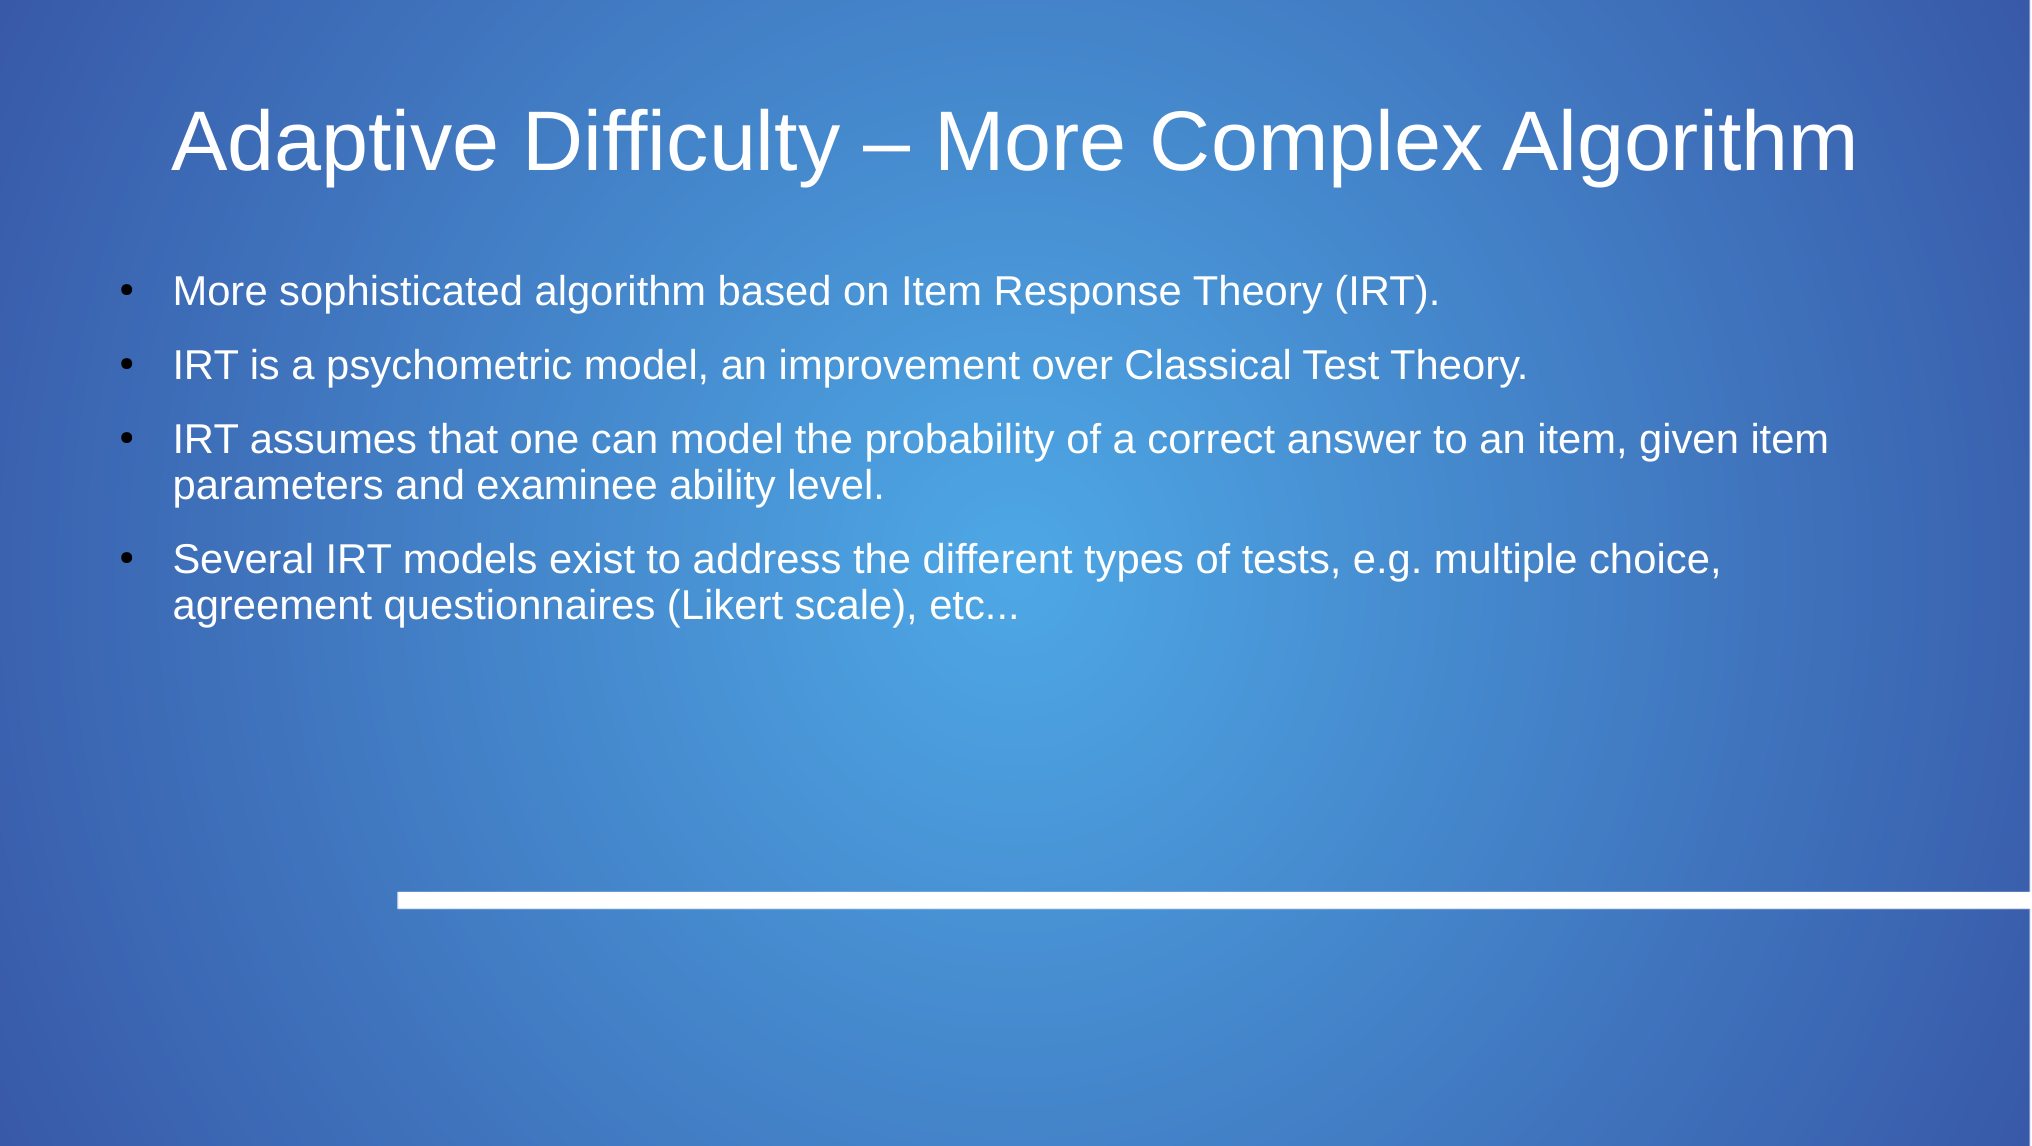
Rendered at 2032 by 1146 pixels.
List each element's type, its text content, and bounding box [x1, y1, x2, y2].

picture [0, 0, 2032, 1146]
title Adaptive Difficulty – More Complex Algorithm [101, 45, 1930, 237]
list More sophisticated algorithm based on Item Response Theory (IRT). IRT is a psychometric model, an improvement over Classical Test Theory. IRT assumes that one can model the probability of a correct answer to an item, given item parameters and examinee ability level. Several IRT models exist to address the different types of tests, e.g. multiple choice, agreement questionnaires (Likert scale), etc... [101, 268, 1930, 933]
